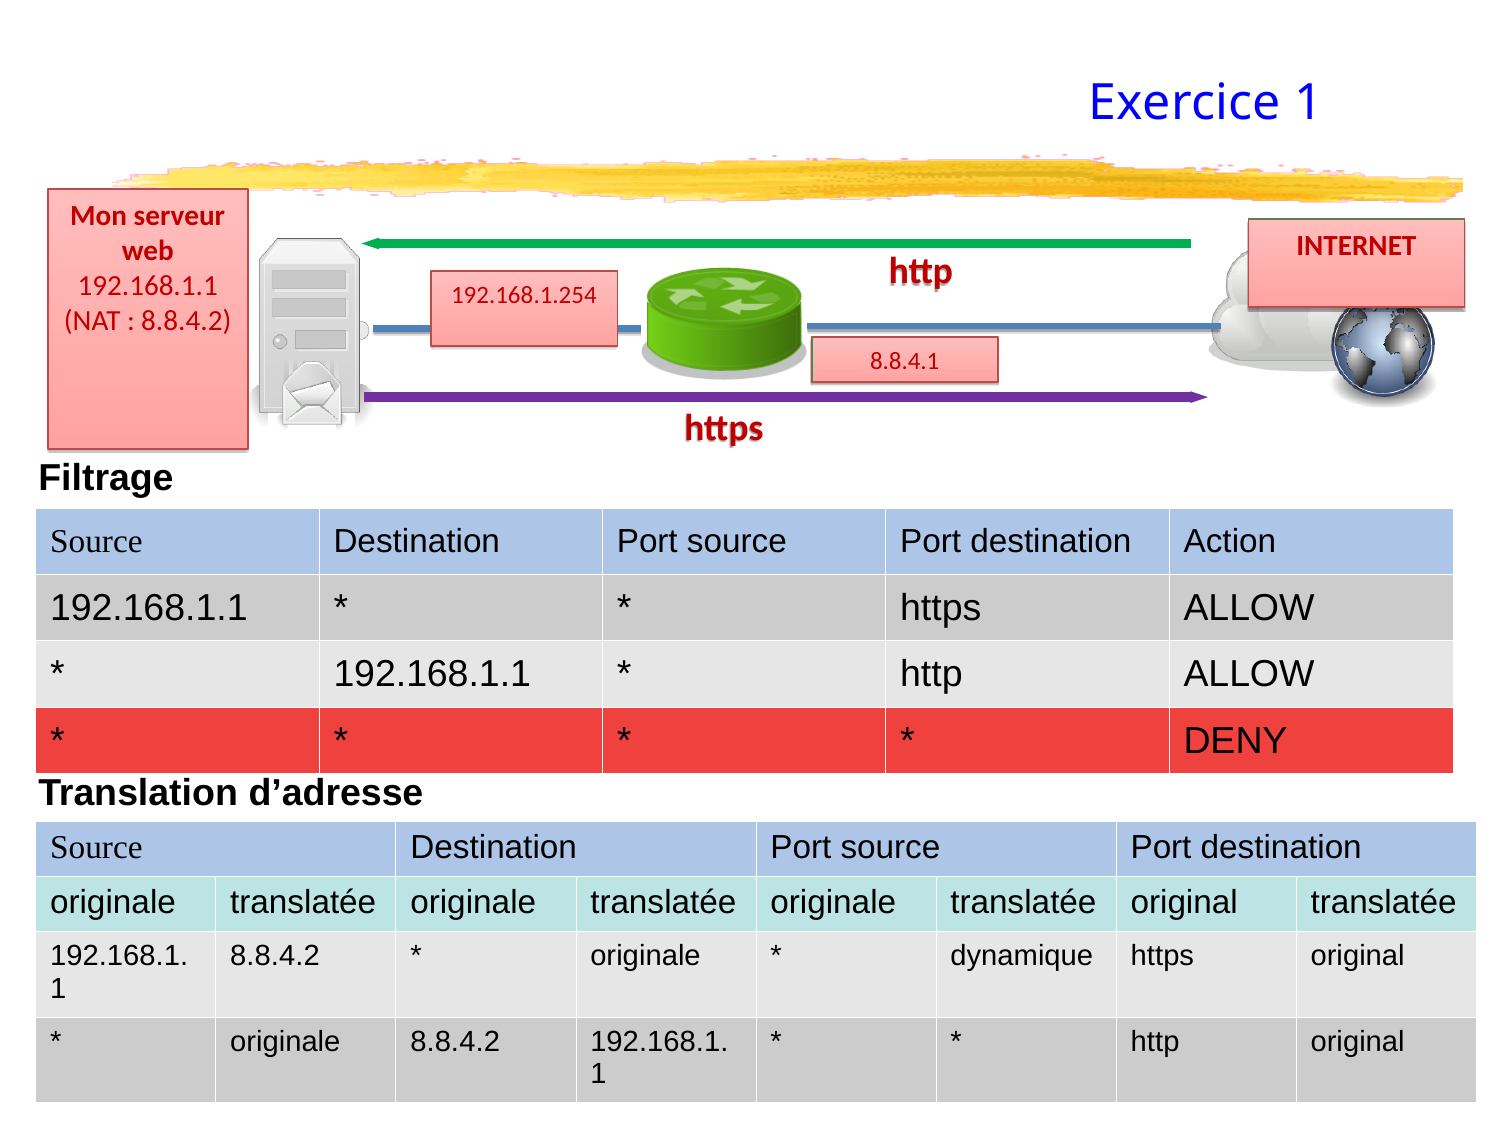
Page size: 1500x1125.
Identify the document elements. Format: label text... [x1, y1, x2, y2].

text_box https [630, 395, 818, 456]
table_cell translatée [937, 877, 1116, 931]
text_box INTERNET [1248, 218, 1465, 308]
table_cell * [757, 932, 936, 1017]
text_box Filtrage [23, 445, 189, 506]
picture [1208, 224, 1437, 408]
table_header Destination [396, 822, 756, 876]
table_cell originale [396, 877, 576, 931]
table_cell * [36, 1018, 215, 1102]
table_cell 8.8.4.2 [396, 1018, 576, 1102]
table_cell 192.168.1.1 [577, 1018, 756, 1102]
table_cell original [1117, 877, 1296, 931]
text_box 8.8.4.1 [811, 337, 999, 383]
table_cell translatée [216, 877, 395, 931]
table_header Source [36, 509, 319, 574]
table_cell * [603, 708, 885, 773]
table_header Source [36, 822, 395, 876]
table_cell * [757, 1018, 936, 1102]
table_cell https [886, 575, 1169, 640]
table_cell https [1117, 932, 1296, 1017]
table_cell originale [36, 877, 215, 931]
table_cell 192.168.1.1 [36, 575, 319, 640]
text_box Translation d’adresse [23, 760, 440, 821]
table_cell original [1297, 932, 1476, 1017]
table_cell 8.8.4.2 [216, 932, 395, 1017]
table_cell 192.168.1.1 [320, 641, 602, 707]
table_header Port source [603, 509, 885, 574]
title Exercice 1 [62, 37, 1338, 138]
table_cell * [603, 641, 885, 707]
table_cell ALLOW [1170, 575, 1453, 640]
table_cell * [320, 708, 602, 773]
table_cell http [1117, 1018, 1296, 1102]
table_cell original [1297, 1018, 1476, 1102]
table_header Port destination [1117, 822, 1476, 876]
table_cell 192.168.1.1 [36, 932, 215, 1017]
table_cell http [886, 641, 1169, 707]
table_cell translatée [577, 877, 756, 931]
picture [249, 238, 417, 430]
table_cell * [320, 575, 602, 640]
table_cell * [886, 708, 1169, 773]
table_cell originale [216, 1018, 395, 1102]
table_cell * [396, 932, 576, 1017]
table_cell originale [577, 932, 756, 1017]
text_box Mon serveur web 192.168.1.1 (NAT : 8.8.4.2) [47, 189, 249, 449]
table_header Port destination [886, 509, 1169, 574]
table_cell translatée [1297, 877, 1476, 931]
table_header Destination [320, 509, 602, 574]
text_box 192.168.1.254 [430, 270, 618, 346]
table_cell ALLOW [1170, 641, 1453, 707]
table_cell * [937, 1018, 1116, 1102]
table_cell DENY [1170, 708, 1453, 773]
text_box http [827, 238, 1015, 299]
table_cell * [36, 641, 319, 707]
picture [112, 149, 1463, 213]
picture [641, 267, 807, 380]
table_cell originale [757, 877, 936, 931]
table_header Port source [757, 822, 1116, 876]
table_cell * [603, 575, 885, 640]
table_header Action [1170, 509, 1453, 574]
table_cell * [36, 708, 319, 773]
table_cell dynamique [937, 932, 1116, 1017]
